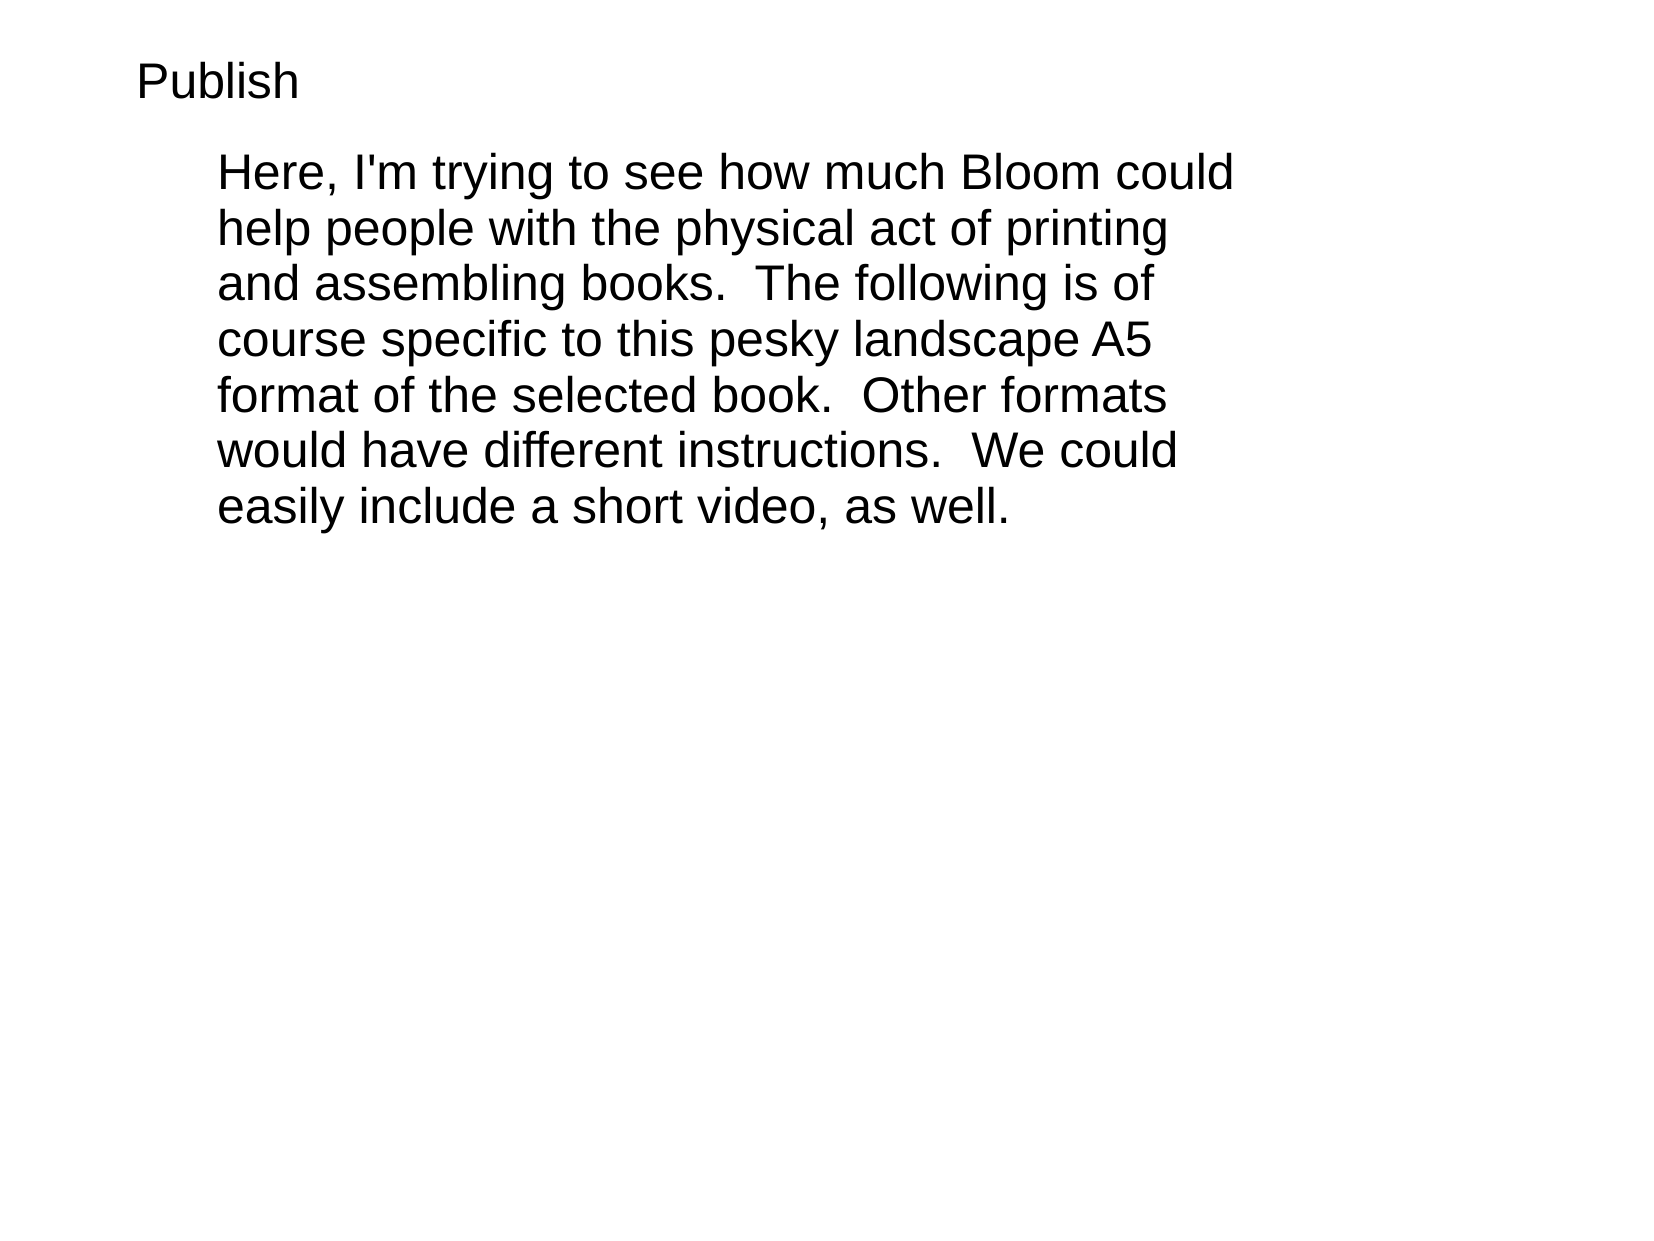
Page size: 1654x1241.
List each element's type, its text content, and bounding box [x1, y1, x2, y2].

text_box Publish [121, 45, 567, 228]
text_box Here, I'm trying to see how much Bloom could help people with the physical act of printing and assembling books. The following is of course specific to this pesky landscape A5 format of the selected book. Other formats would have different instructions. We could easily include a short video, as well. [202, 136, 1255, 775]
